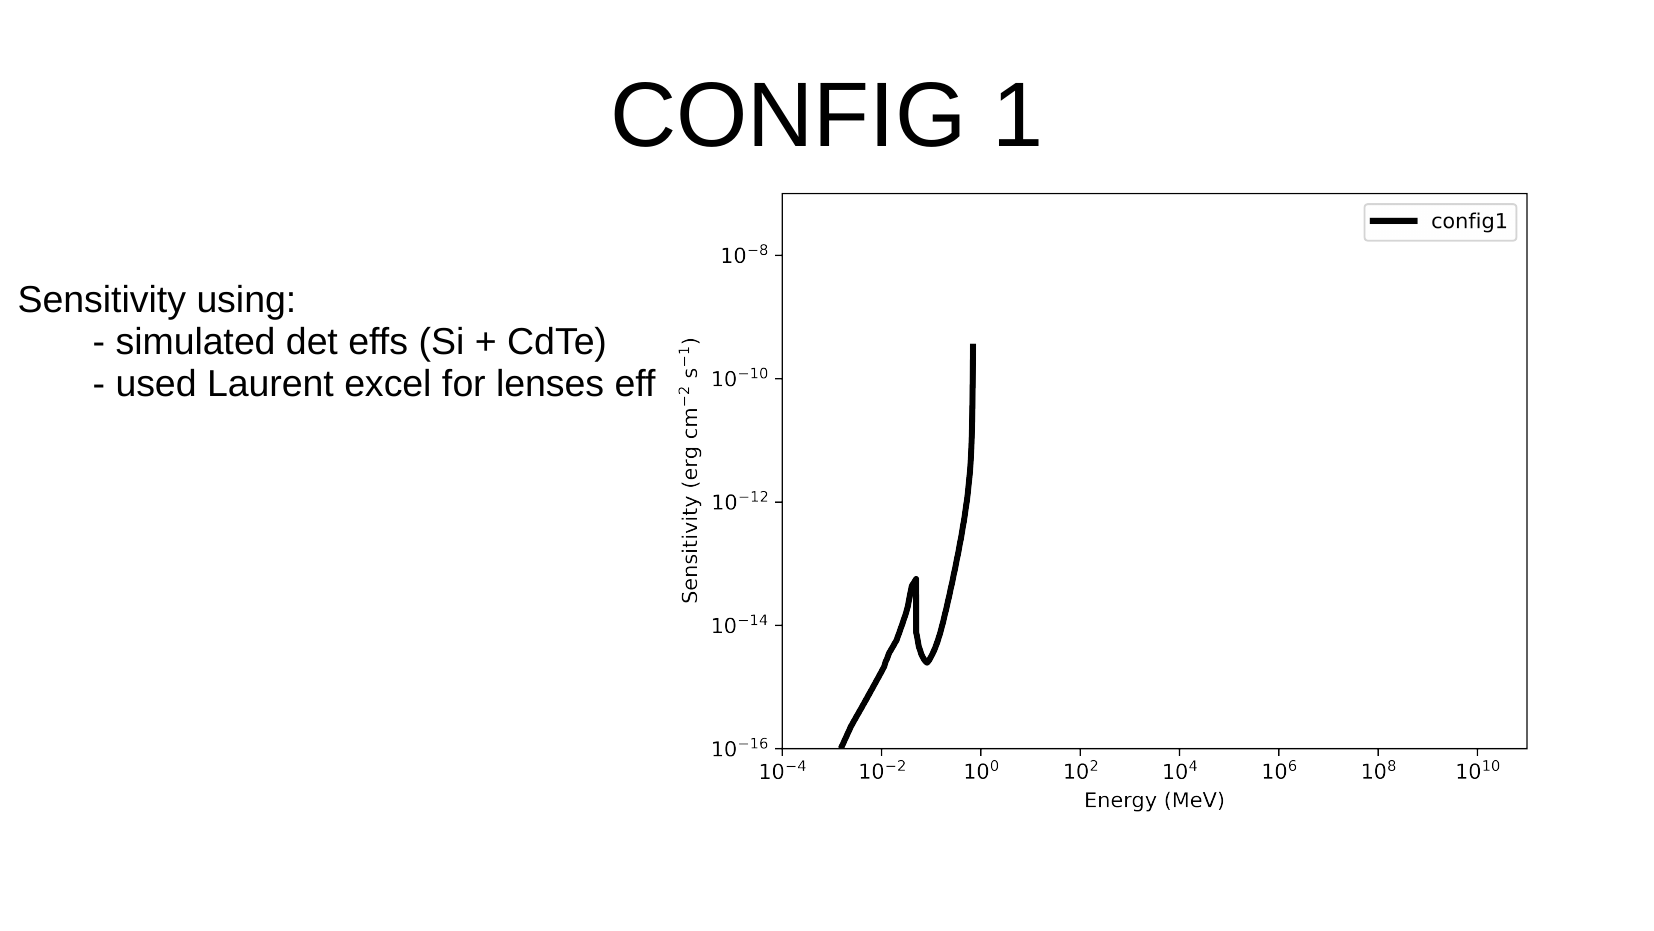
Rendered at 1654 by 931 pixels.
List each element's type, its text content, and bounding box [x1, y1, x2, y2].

text_box Sensitivity using: - simulated det effs (Si + CdTe) - used Laurent excel for lenses eff [3, 271, 662, 743]
title CONFIG 1 [82, 37, 1571, 193]
picture [662, 107, 1623, 828]
